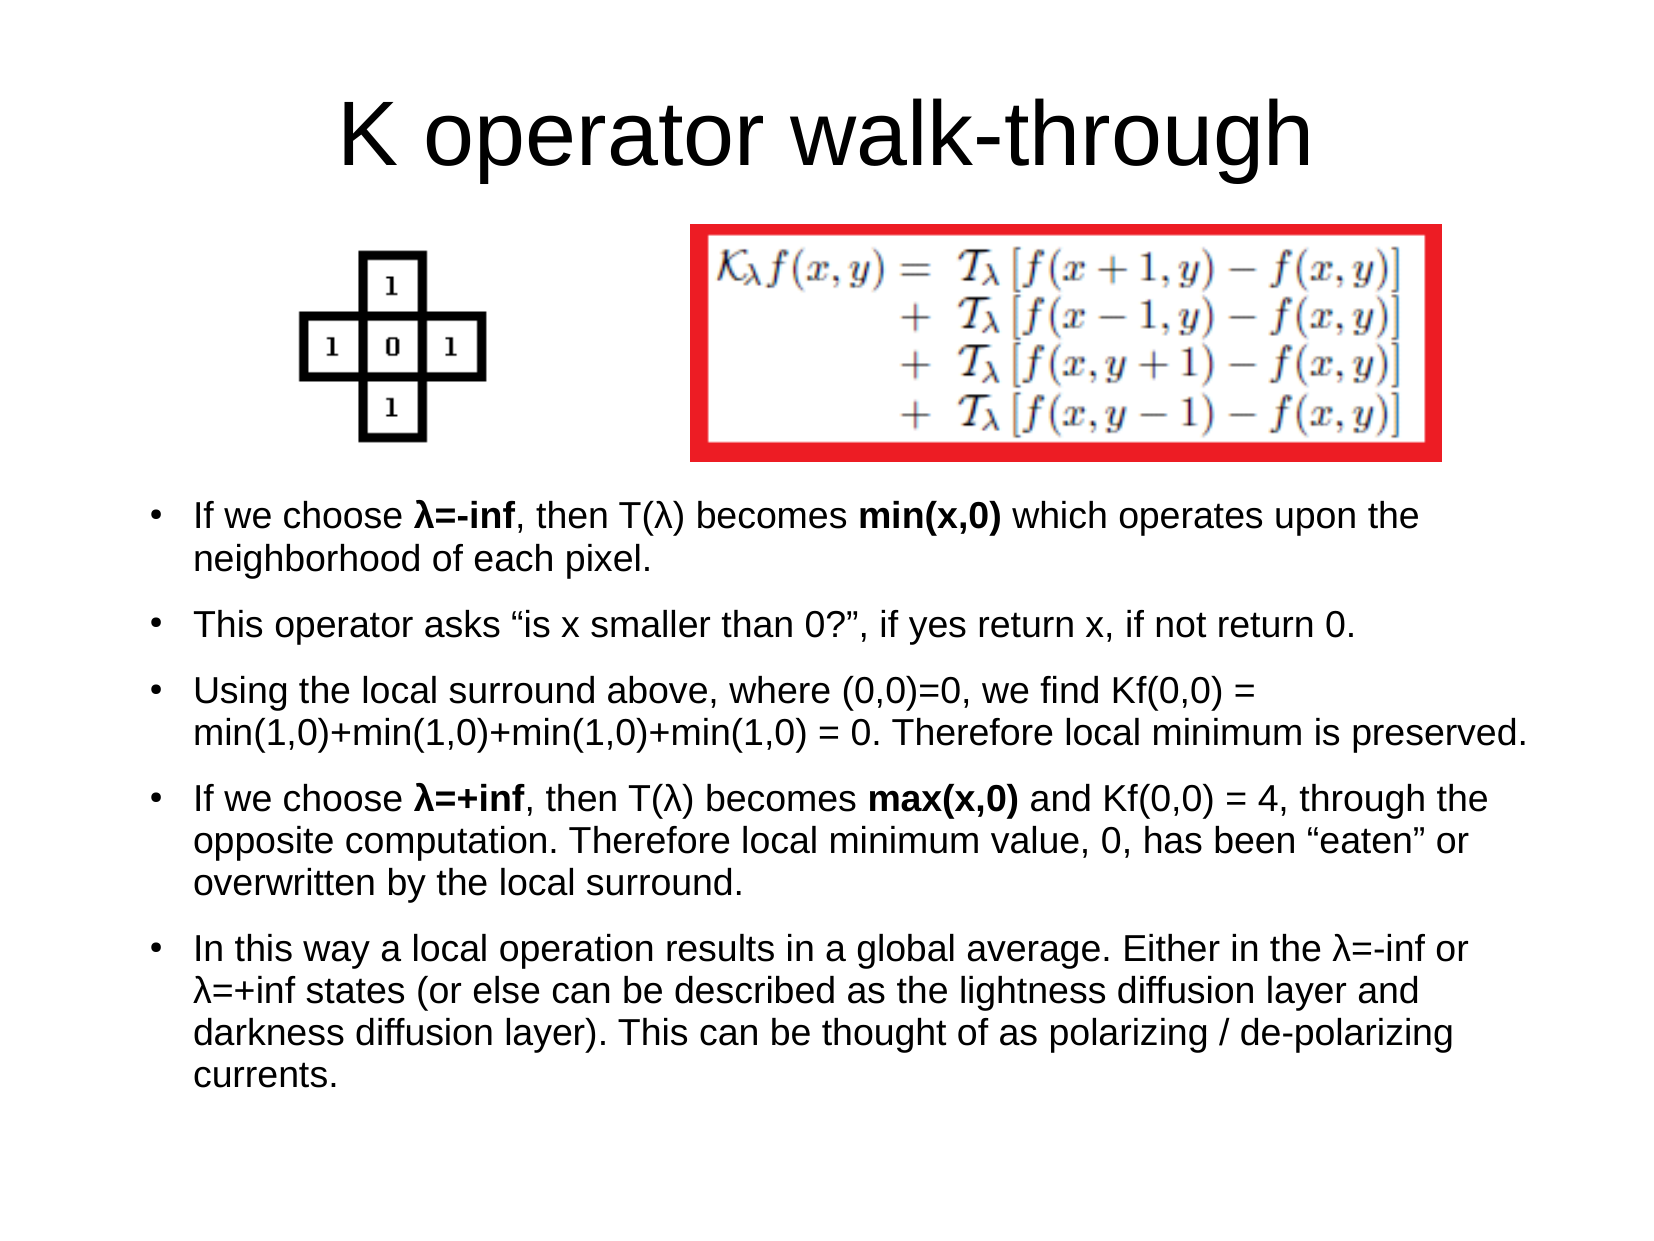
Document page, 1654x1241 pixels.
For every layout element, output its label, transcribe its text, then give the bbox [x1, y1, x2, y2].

list If we choose λ=-inf, then T(λ) becomes min(x,0) which operates upon the neighborhood of each pixel. This operator asks “is x smaller than 0?”, if yes return x, if not return 0. Using the local surround above, where (0,0)=0, we find Kf(0,0) = min(1,0)+min(1,0)+min(1,0)+min(1,0) = 0. Therefore local minimum is preserved. If we choose λ=+inf, then T(λ) becomes max(x,0) and Kf(0,0) = 4, through the opposite computation. Therefore local minimum value, 0, has been “eaten” or overwritten by the local surround. In this way a local operation results in a global average. Either in the λ=-inf or λ=+inf states (or else can be described as the lightness diffusion layer and darkness diffusion layer). This can be thought of as polarizing / de-polarizing currents. [135, 495, 1538, 1141]
picture [294, 242, 496, 451]
picture [690, 224, 1442, 462]
title K operator walk-through [82, 30, 1571, 238]
